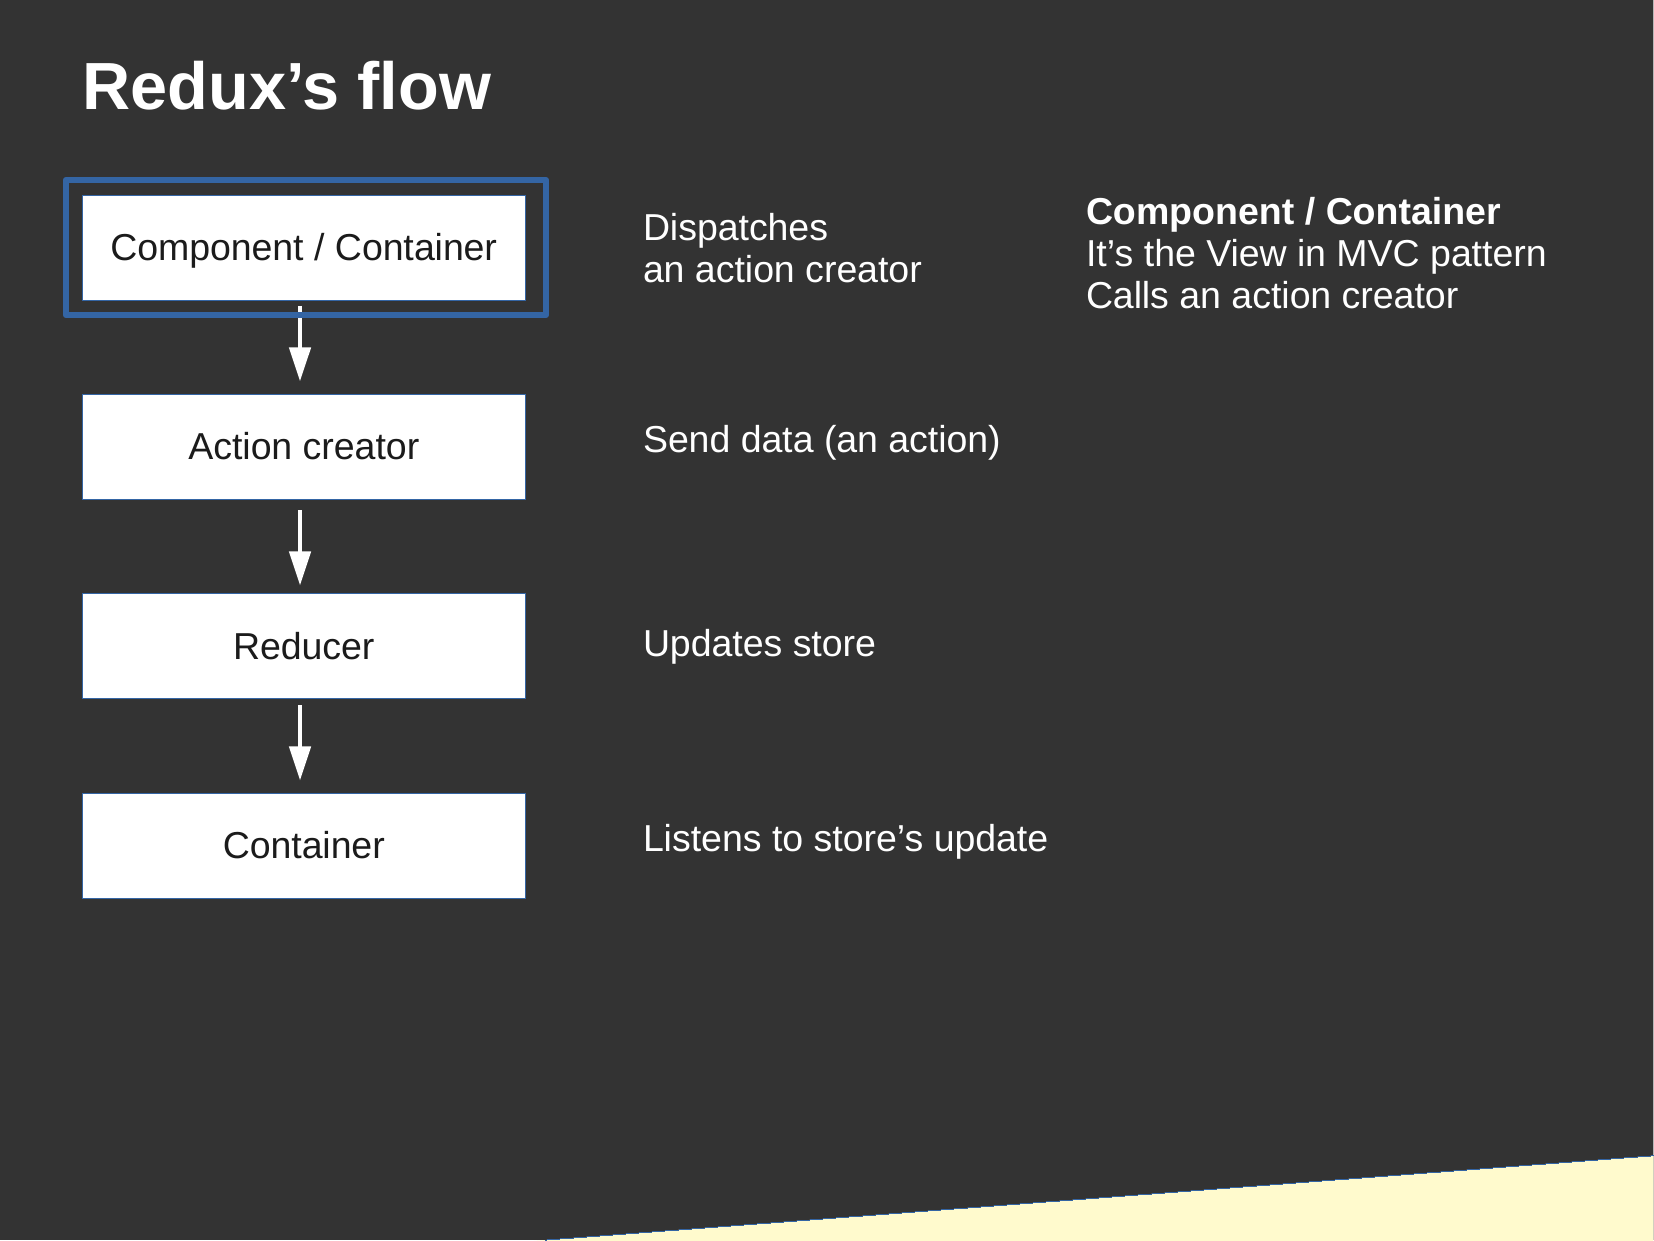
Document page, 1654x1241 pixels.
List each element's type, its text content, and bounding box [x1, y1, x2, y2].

text_box Container [82, 793, 526, 899]
text_box Reducer [82, 593, 526, 699]
text_box Dispatches an action creator [628, 198, 1021, 298]
title Redux’s flow [82, 49, 571, 125]
text_box [533, 1155, 1654, 1241]
text_box Updates store [628, 615, 1184, 676]
text_box Component / Container It’s the View in MVC pattern Calls an action creator [1071, 183, 1627, 325]
text_box Send data (an action) [628, 411, 1184, 472]
text_box [65, 180, 546, 316]
text_box Action creator [82, 394, 526, 500]
text_box Listens to store’s update [628, 810, 1184, 871]
